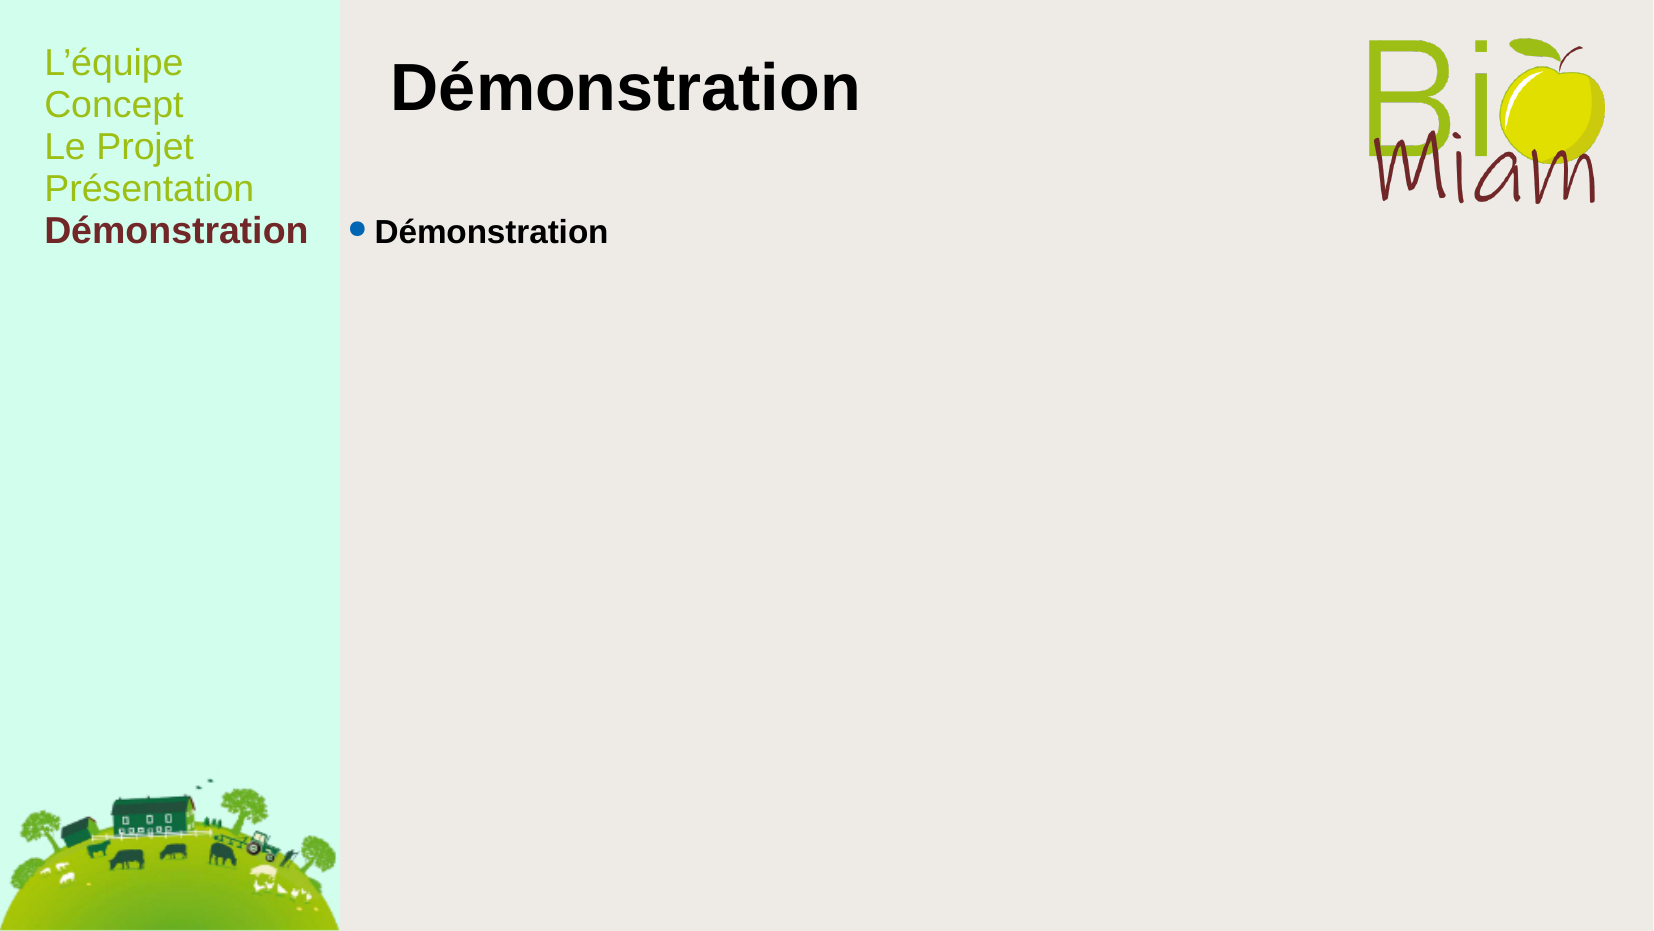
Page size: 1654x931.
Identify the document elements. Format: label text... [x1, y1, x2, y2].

text_box L’équipe Concept Le Projet Présentation Démonstration [29, 34, 327, 348]
picture [0, 0, 1654, 931]
text_box Démonstration [376, 42, 1180, 133]
text_box Démonstration [349, 141, 1300, 307]
